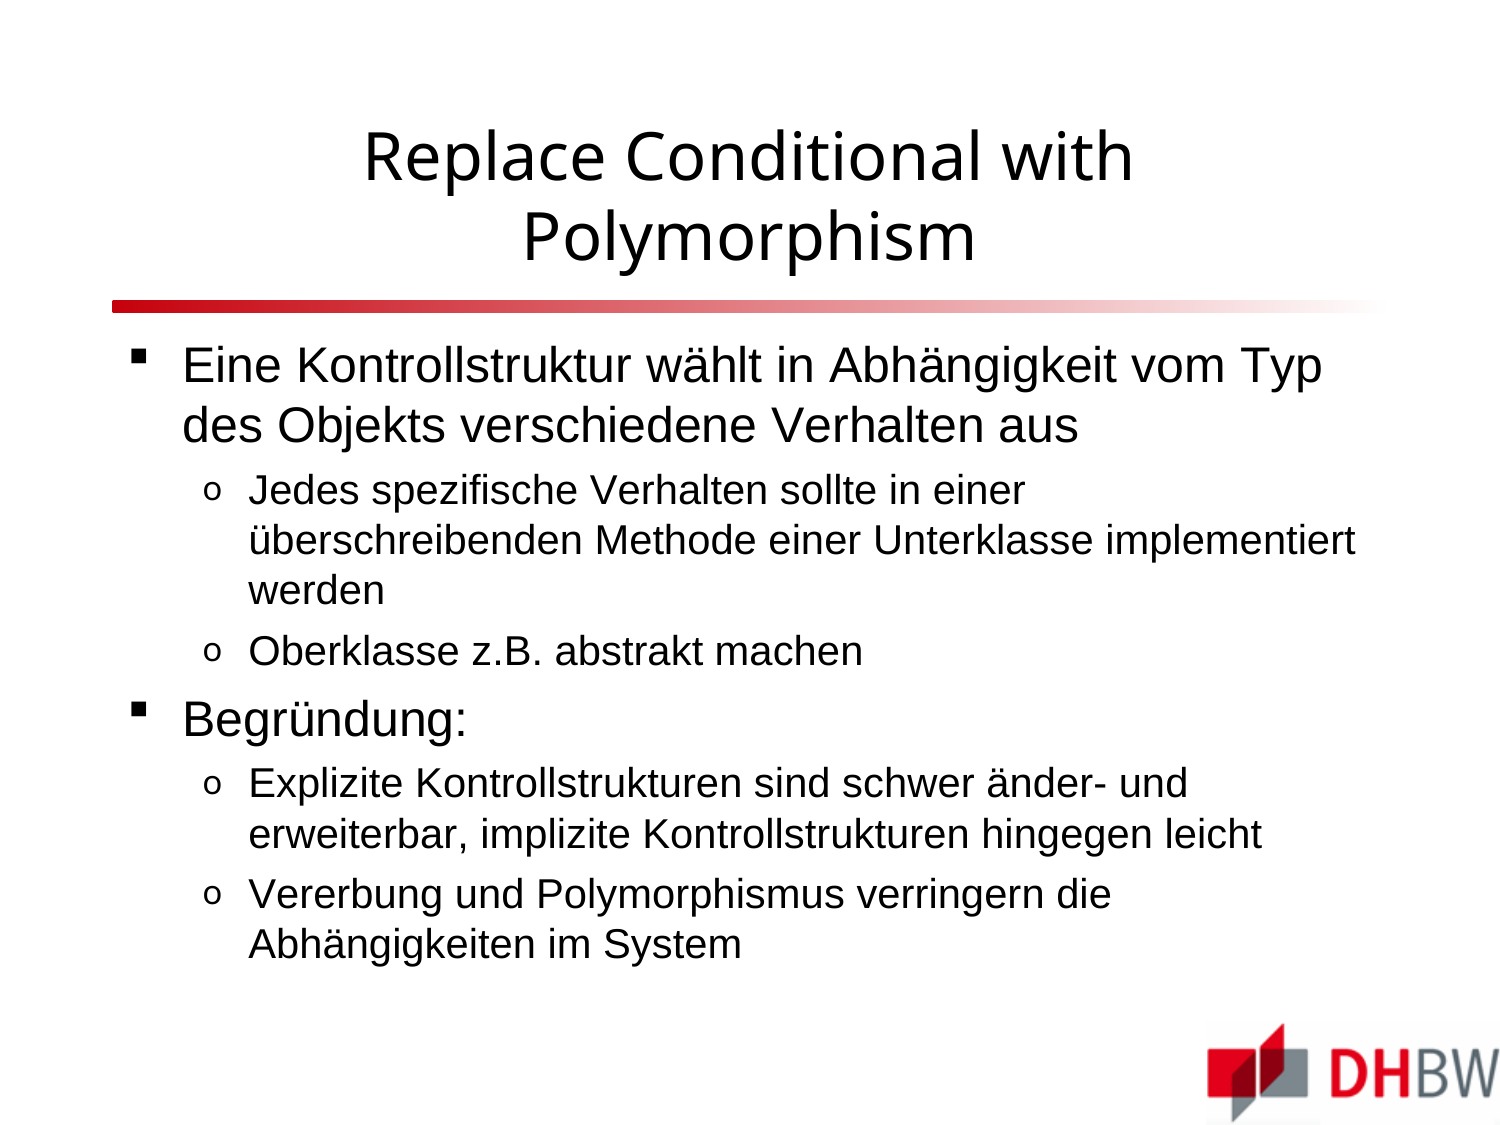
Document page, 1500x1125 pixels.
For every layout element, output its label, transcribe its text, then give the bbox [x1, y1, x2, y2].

list Eine Kontrollstruktur wählt in Abhängigkeit vom Typ des Objekts verschiedene Verhalten aus Jedes spezifische Verhalten sollte in einer überschreibenden Methode einer Unterklasse implementiert werden Oberklasse z.B. abstrakt machen Begründung: Explizite Kontrollstrukturen sind schwer änder- und erweiterbar, implizite Kontrollstrukturen hingegen leicht Vererbung und Polymorphismus verringern die Abhängigkeiten im System [112, 324, 1388, 1085]
picture [1206, 1021, 1500, 1125]
title Replace Conditional with Polymorphism [112, 76, 1388, 312]
